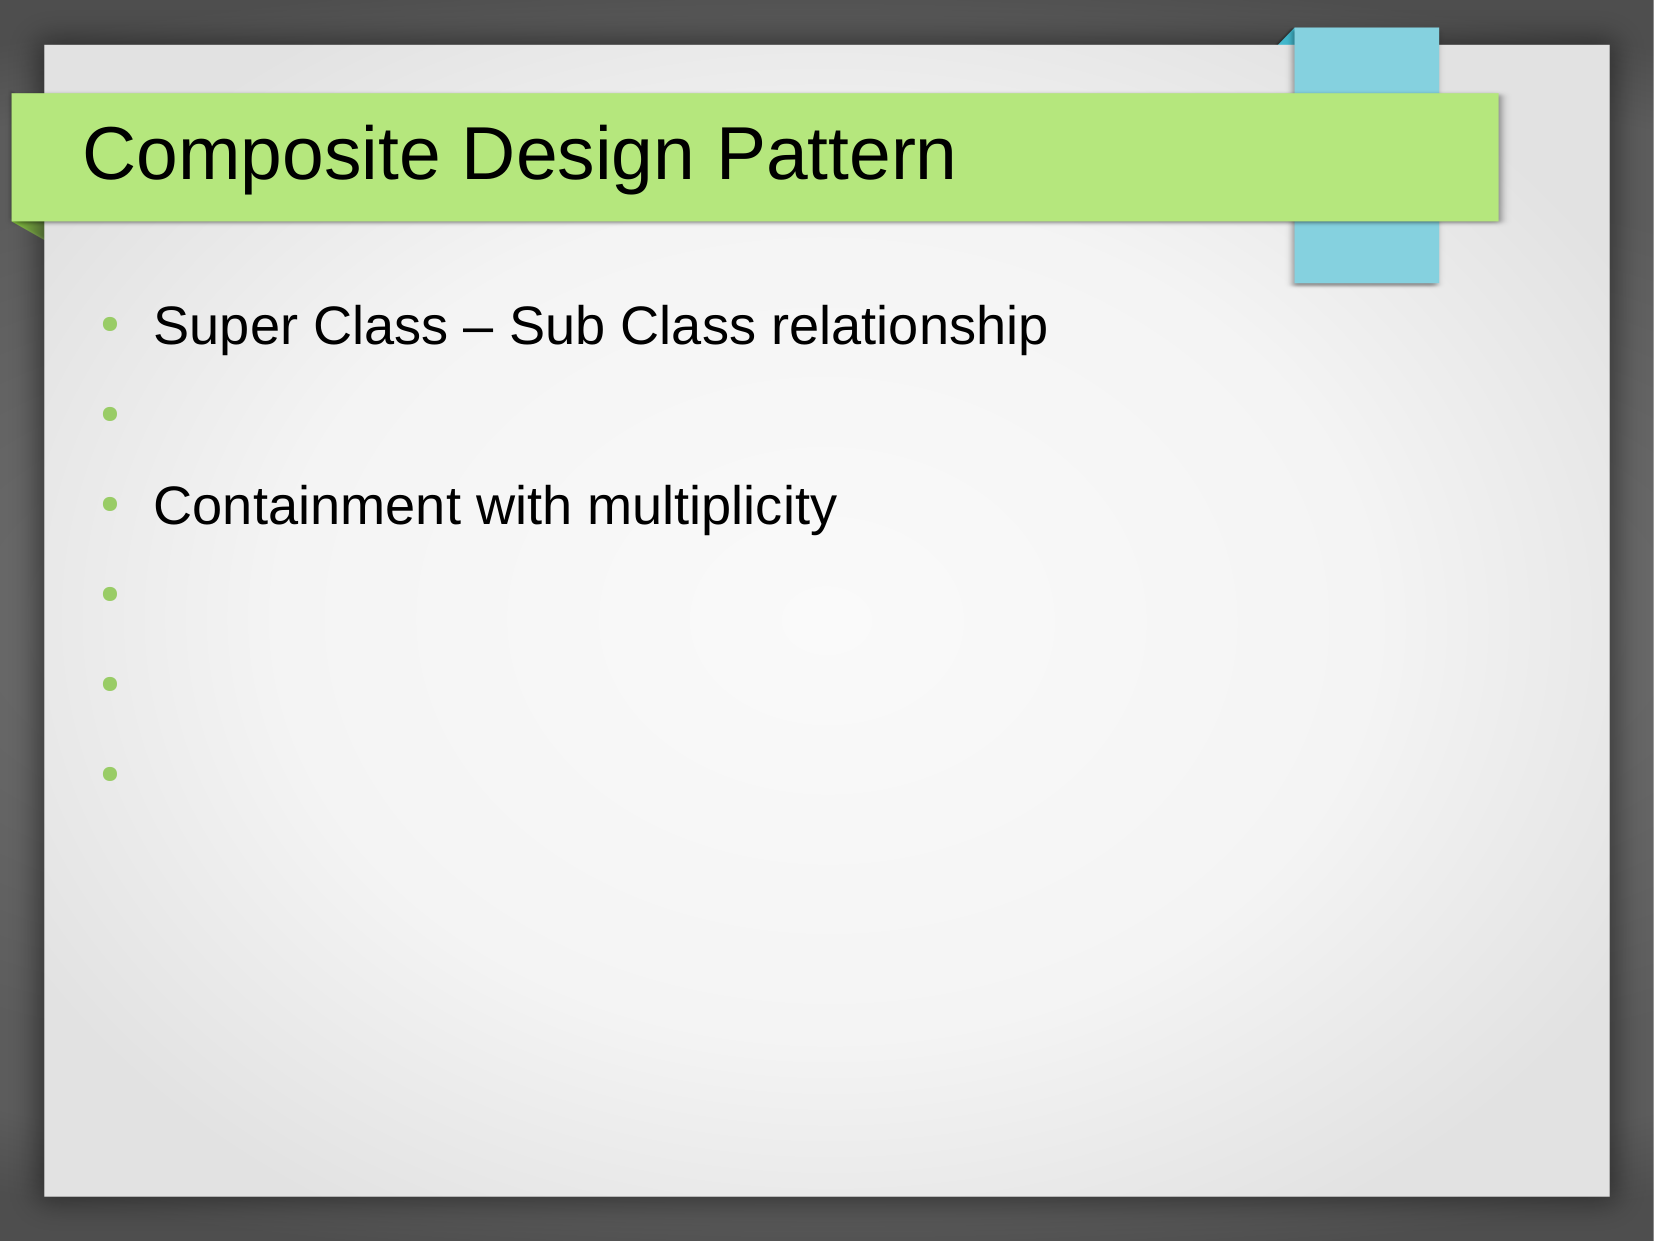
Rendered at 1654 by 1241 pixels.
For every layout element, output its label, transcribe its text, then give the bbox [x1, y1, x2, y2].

list Super Class – Sub Class relationship Containment with multiplicity [82, 295, 1571, 1015]
picture [0, 0, 1654, 1241]
title Composite Design Pattern [82, 94, 1264, 213]
